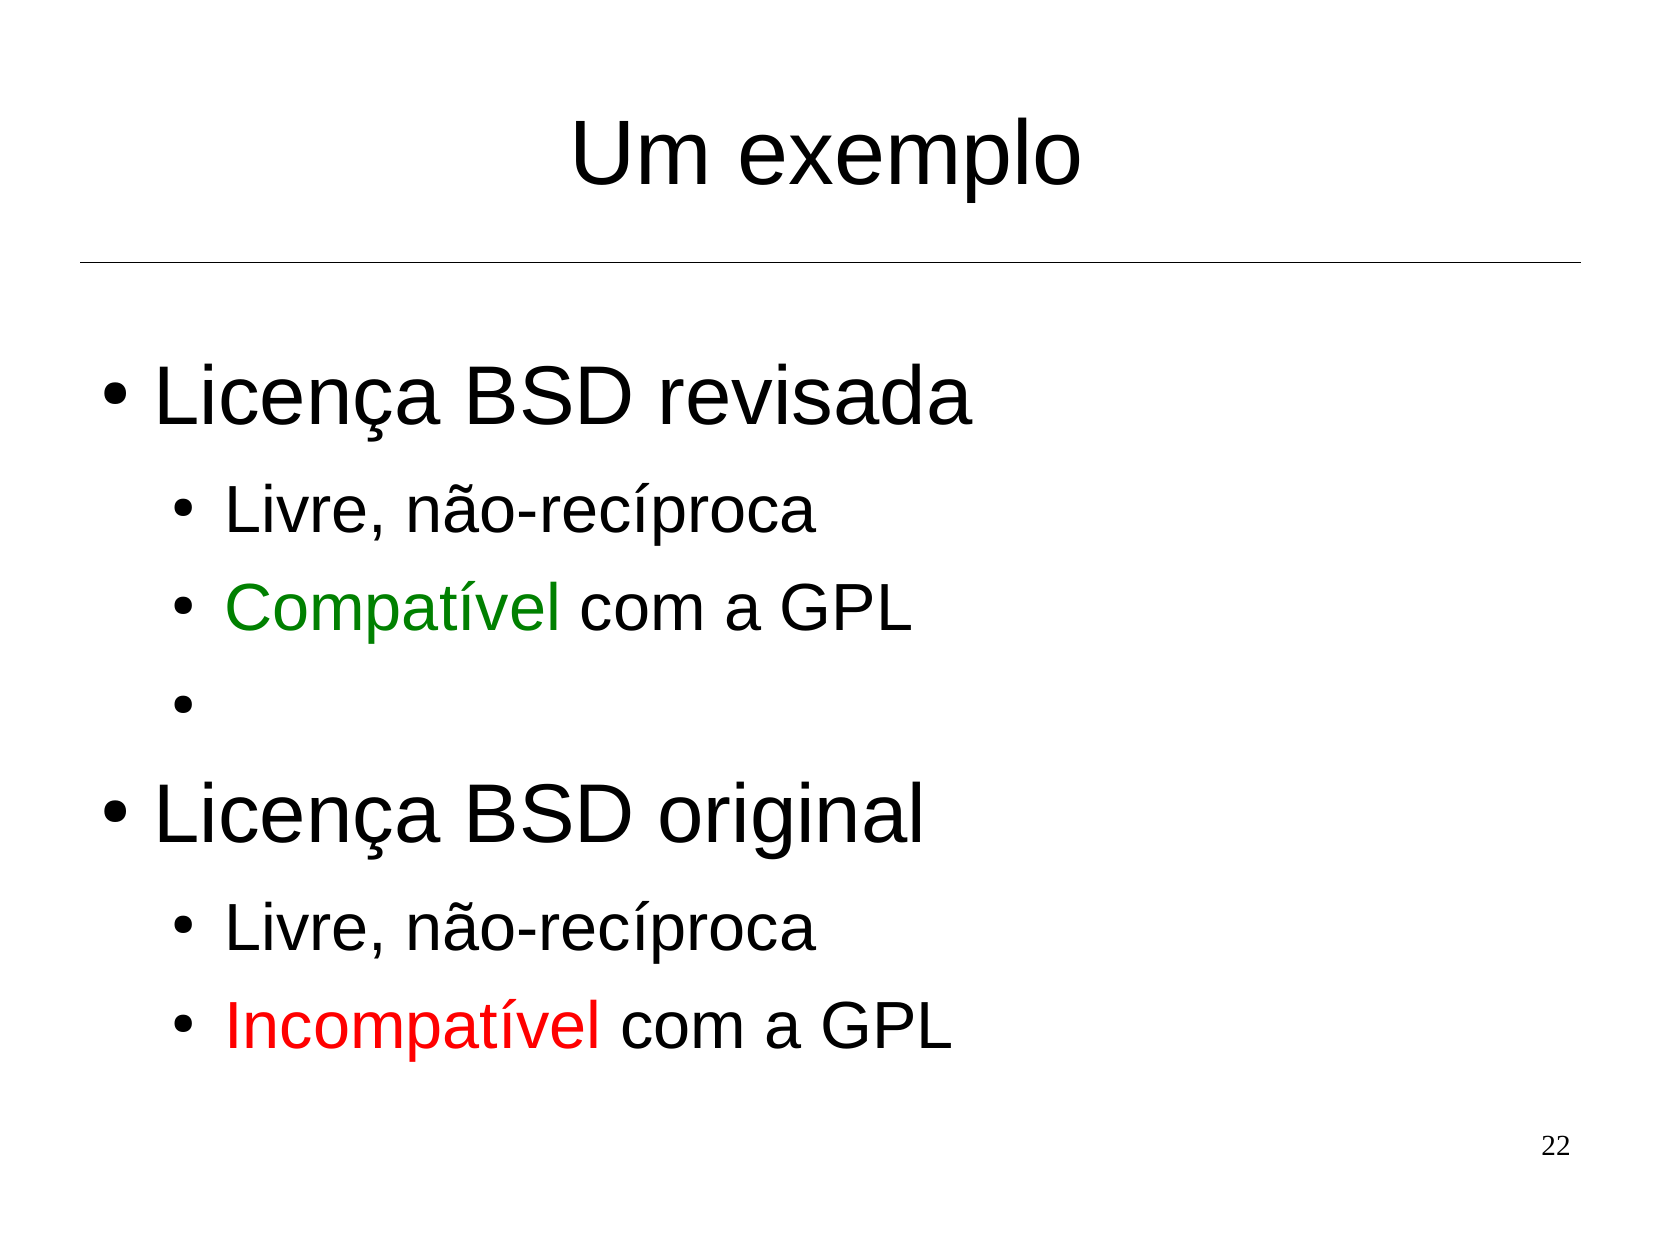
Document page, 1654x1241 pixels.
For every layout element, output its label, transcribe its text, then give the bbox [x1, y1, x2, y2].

list Licença BSD revisada Livre, não-recíproca Compatível com a GPL Licença BSD original Livre, não-recíproca Incompatível com a GPL [82, 349, 1571, 1095]
title Um exemplo [82, 56, 1571, 250]
